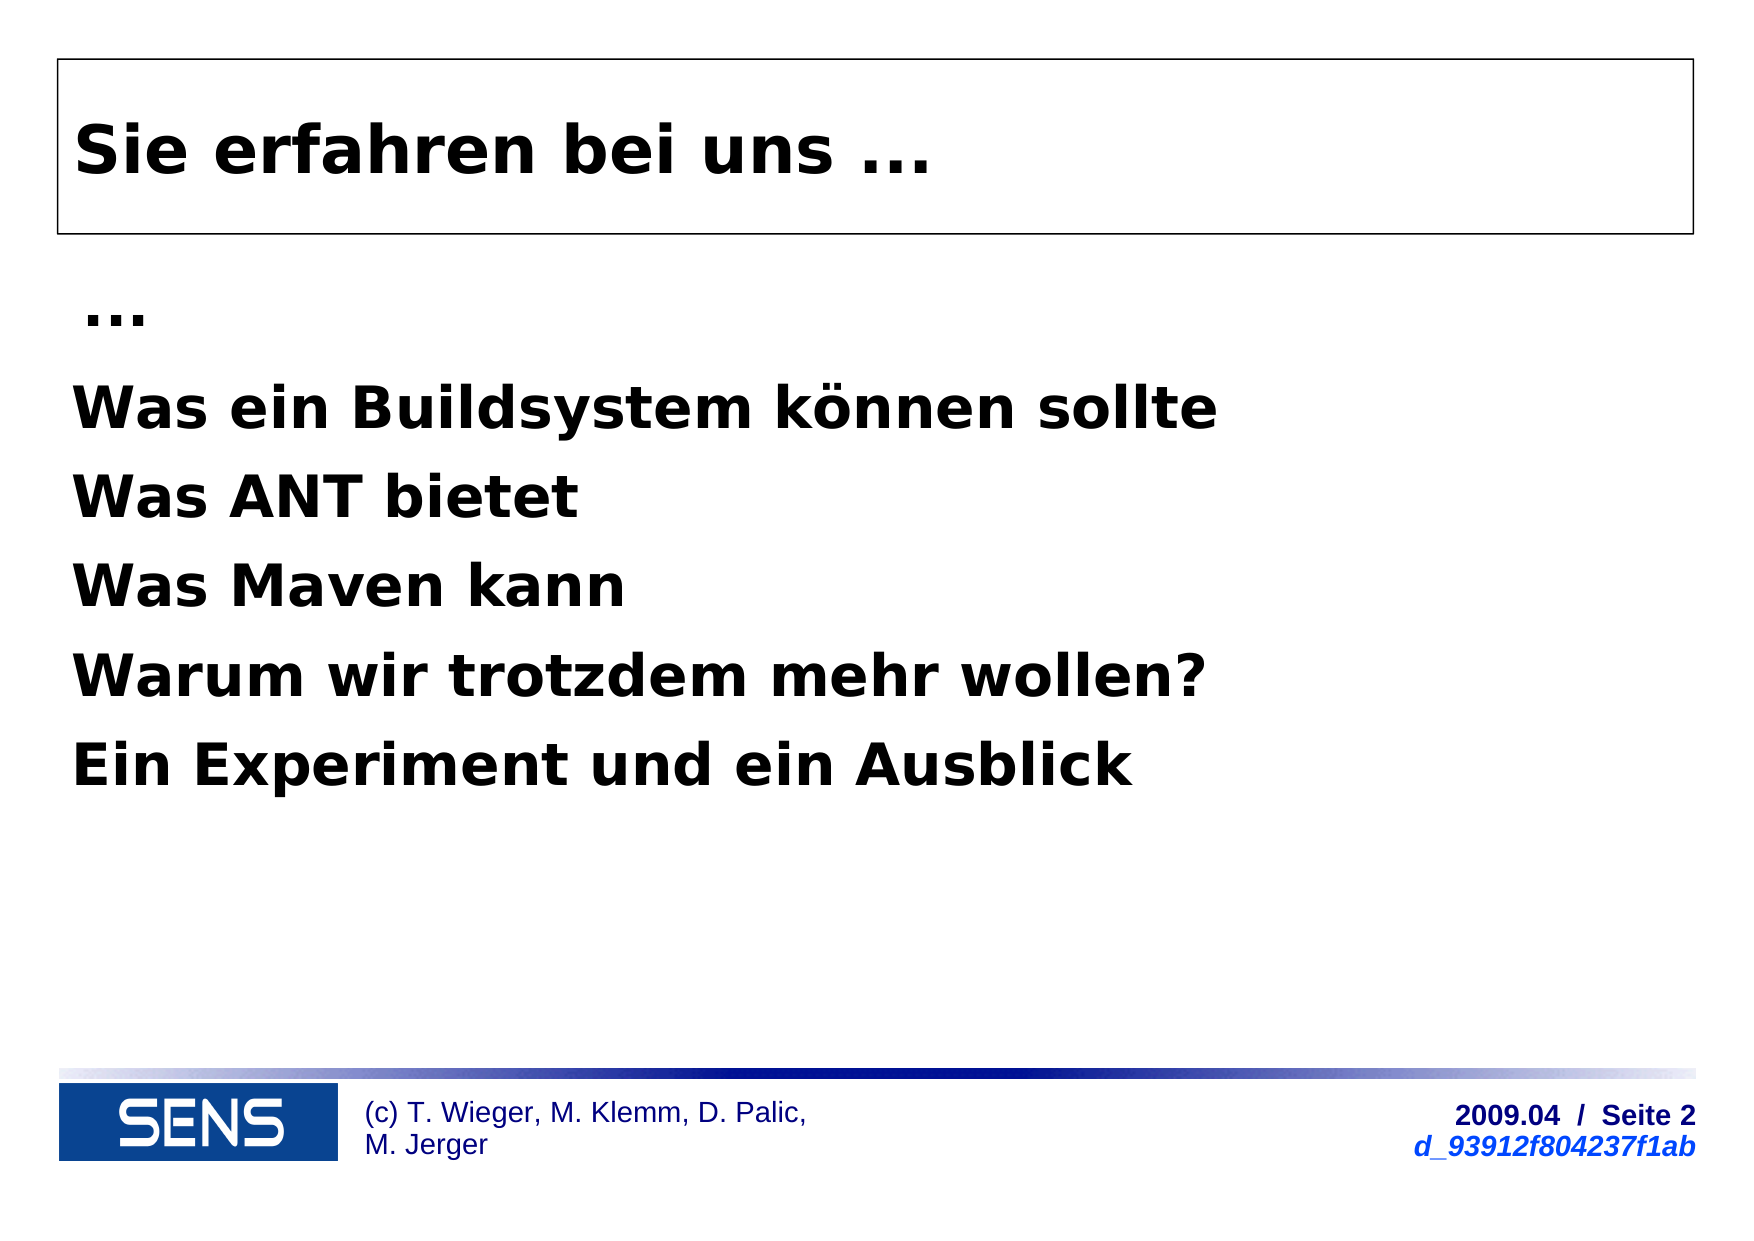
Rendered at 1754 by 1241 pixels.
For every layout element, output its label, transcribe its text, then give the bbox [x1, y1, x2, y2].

title Sie erfahren bei uns ... [73, 53, 1693, 248]
picture [59, 1068, 1696, 1079]
picture [59, 1083, 338, 1161]
list ... Was ein Buildsystem können sollte Was ANT bietet Was Maven kann Warum wir trotzdem mehr wollen? Ein Experiment und ein Ausblick [71, 272, 1693, 1038]
